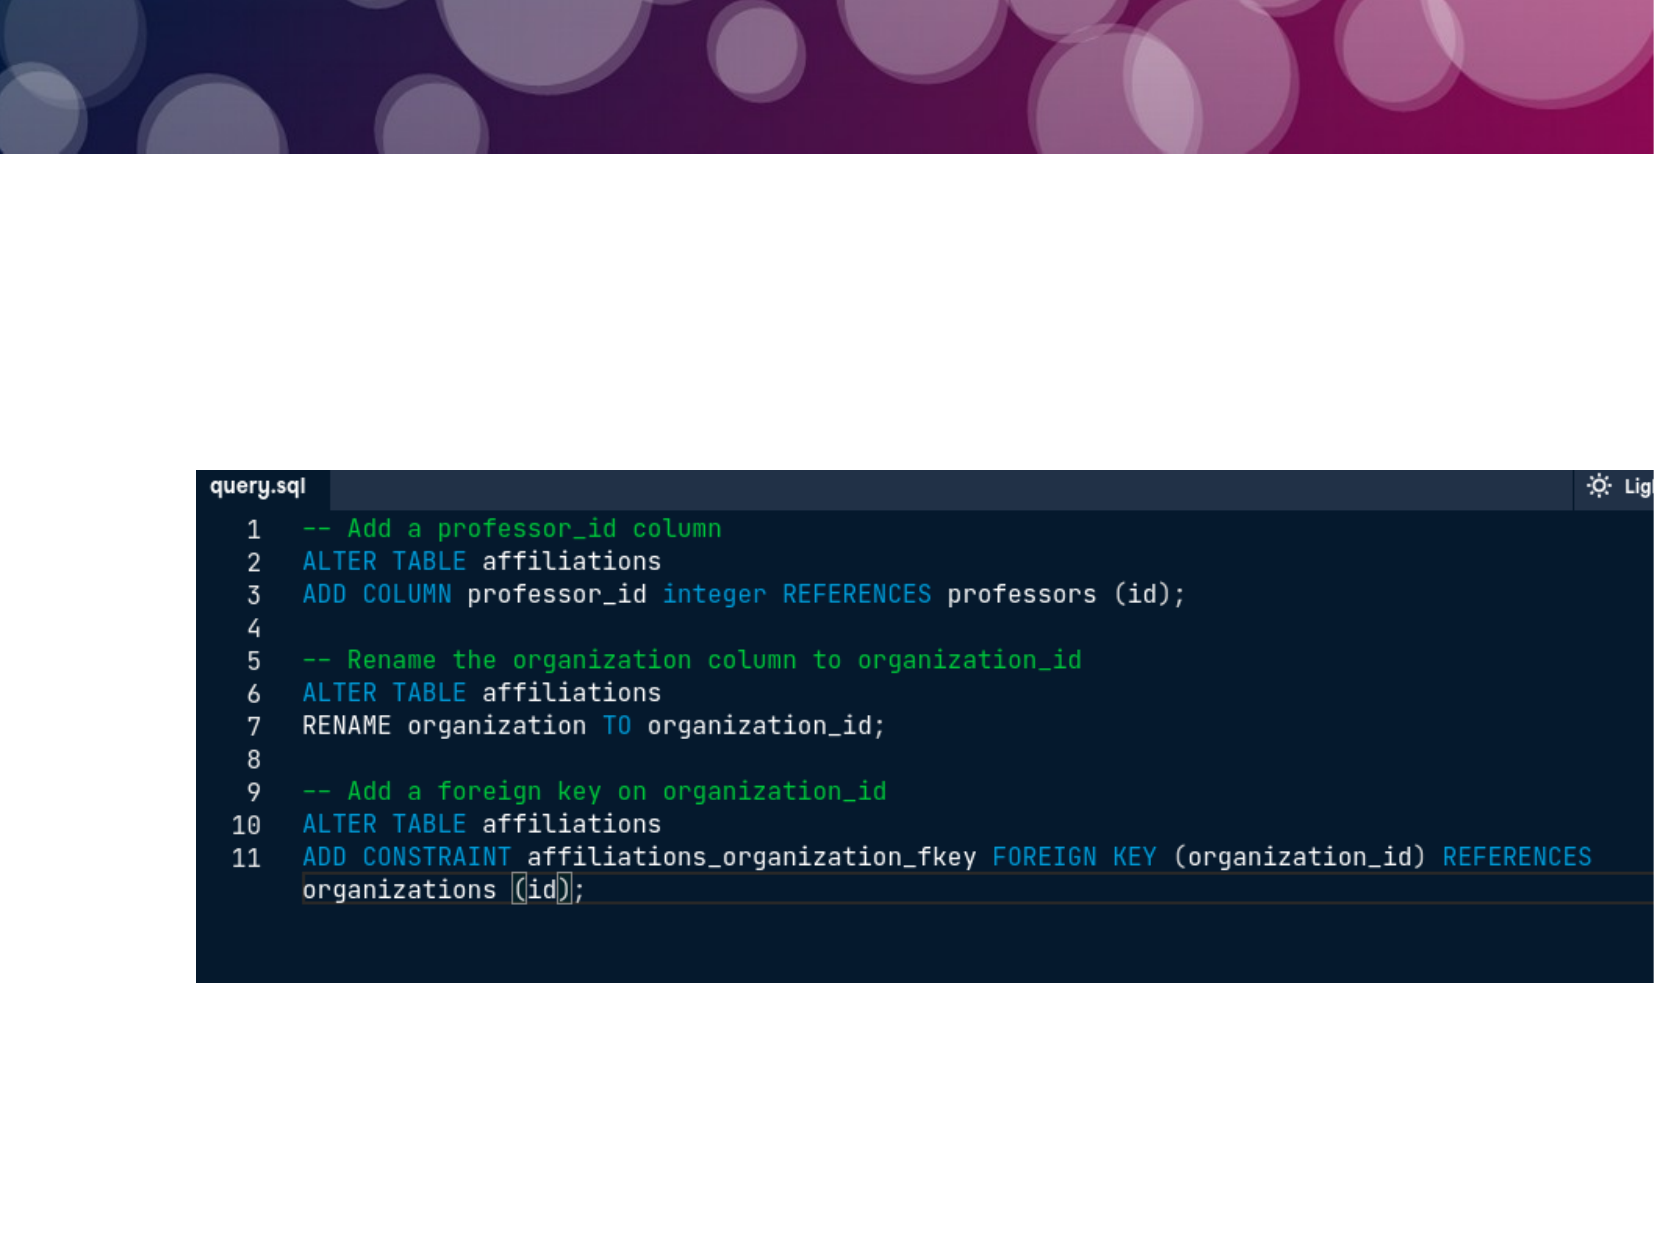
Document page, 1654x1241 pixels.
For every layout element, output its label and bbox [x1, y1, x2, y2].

picture [196, 470, 1654, 983]
